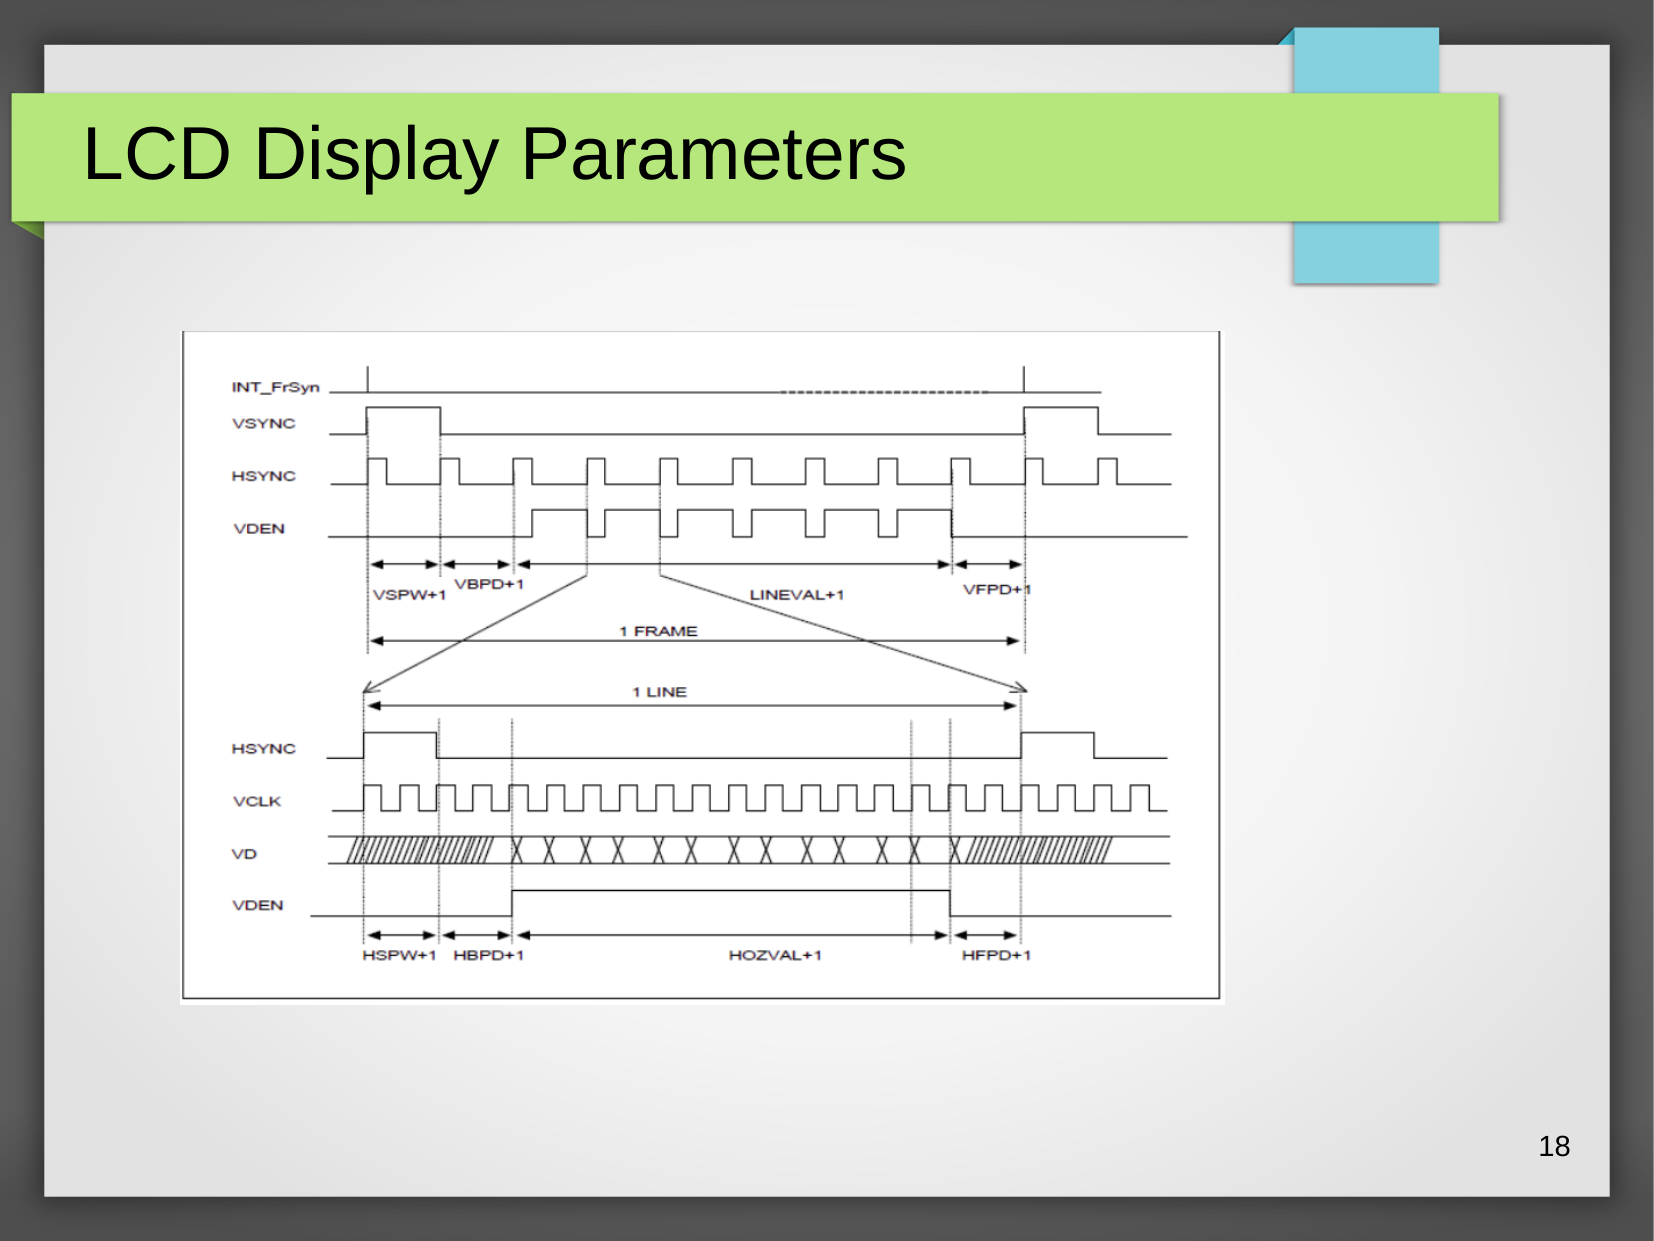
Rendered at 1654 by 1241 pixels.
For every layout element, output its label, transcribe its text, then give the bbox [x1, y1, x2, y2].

title LCD Display Parameters [82, 94, 1264, 213]
picture [0, 0, 1654, 1241]
